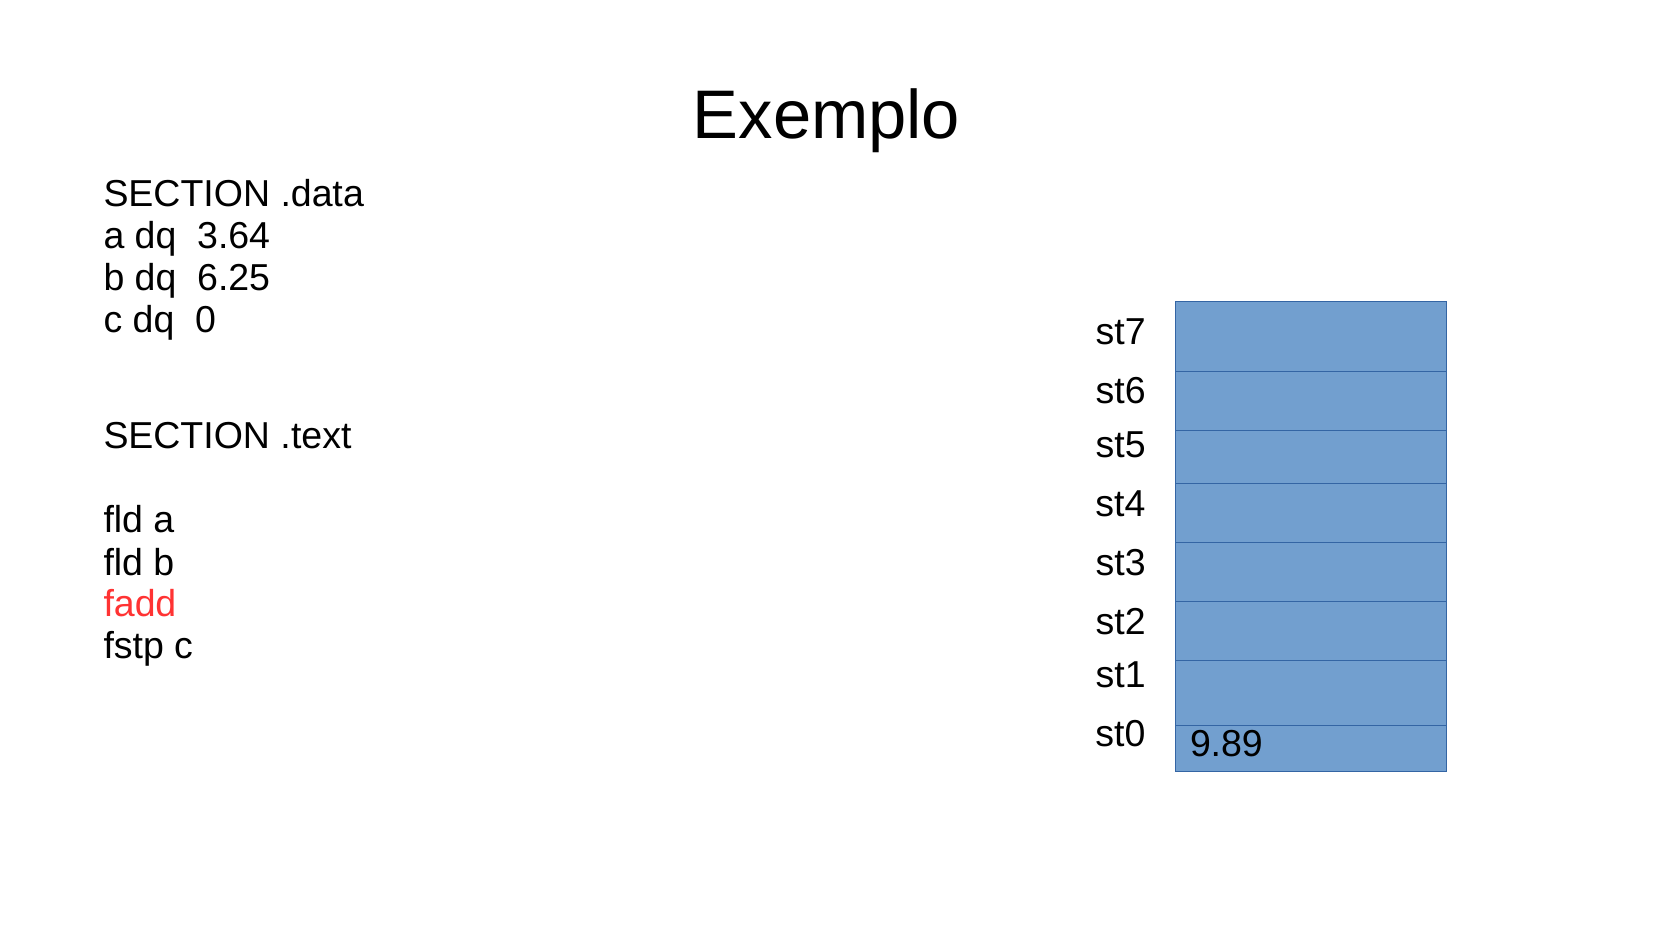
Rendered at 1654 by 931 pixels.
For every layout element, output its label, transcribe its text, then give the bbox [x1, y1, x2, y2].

text_box st1 [1080, 650, 1161, 703]
text_box st0 [1080, 705, 1161, 762]
text_box [1033, 301, 1506, 726]
text_box st4 [1080, 474, 1161, 532]
text_box st7 [1080, 303, 1161, 361]
text_box SECTION .text fld a fld b fadd fstp c [88, 407, 367, 675]
text_box 9.89 [1175, 726, 1447, 772]
text_box SECTION .data a dq 3.64 b dq 6.25 c dq 0 [88, 165, 379, 349]
text_box st3 [1080, 533, 1161, 591]
text_box st6 [1080, 362, 1161, 420]
title Exemplo [82, 37, 1571, 193]
text_box st2 [1080, 592, 1161, 650]
text_box st5 [1080, 420, 1161, 473]
